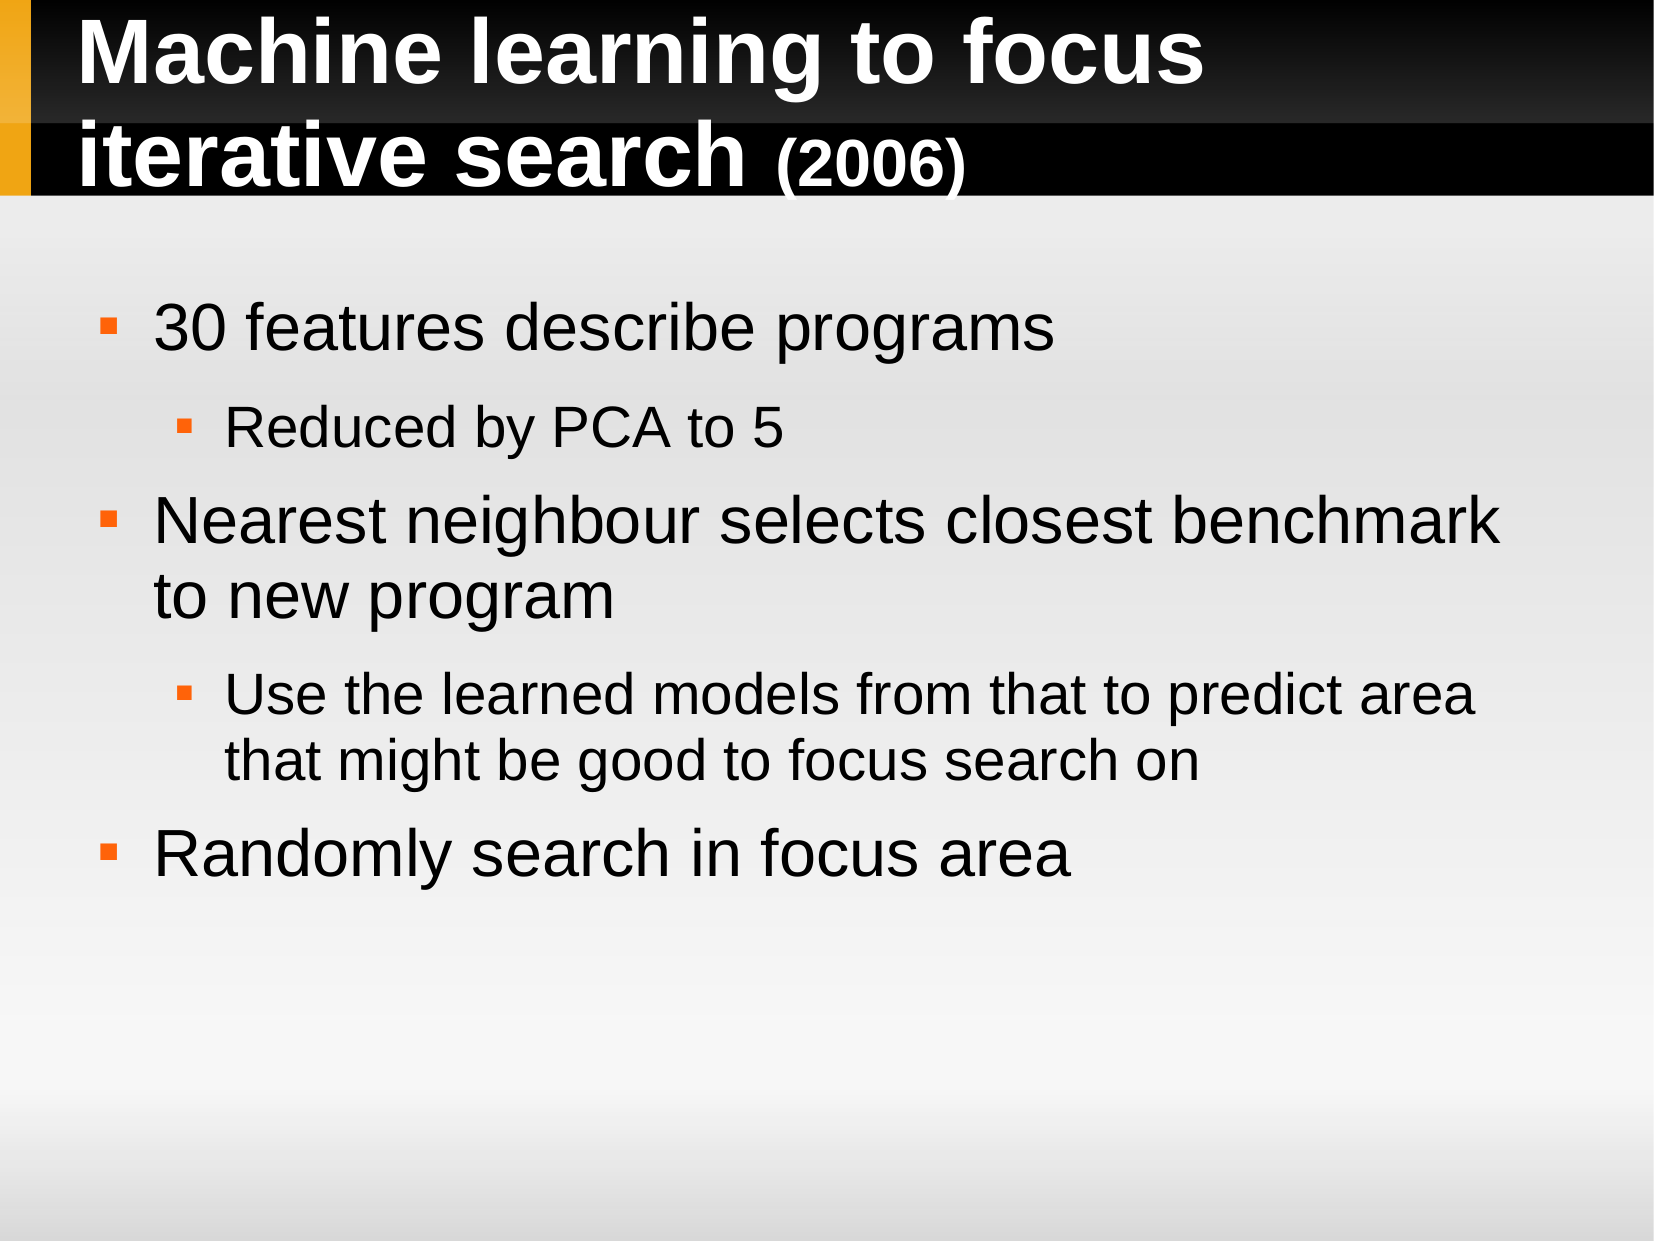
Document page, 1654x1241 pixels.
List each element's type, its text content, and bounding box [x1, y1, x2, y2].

title Machine learning to focus iterative search (2006) [76, 0, 1565, 222]
picture [0, 0, 1654, 1241]
list 30 features describe programs Reduced by PCA to 5 Nearest neighbour selects closest benchmark to new program Use the learned models from that to predict area that might be good to focus search on Randomly search in focus area [82, 290, 1571, 1094]
